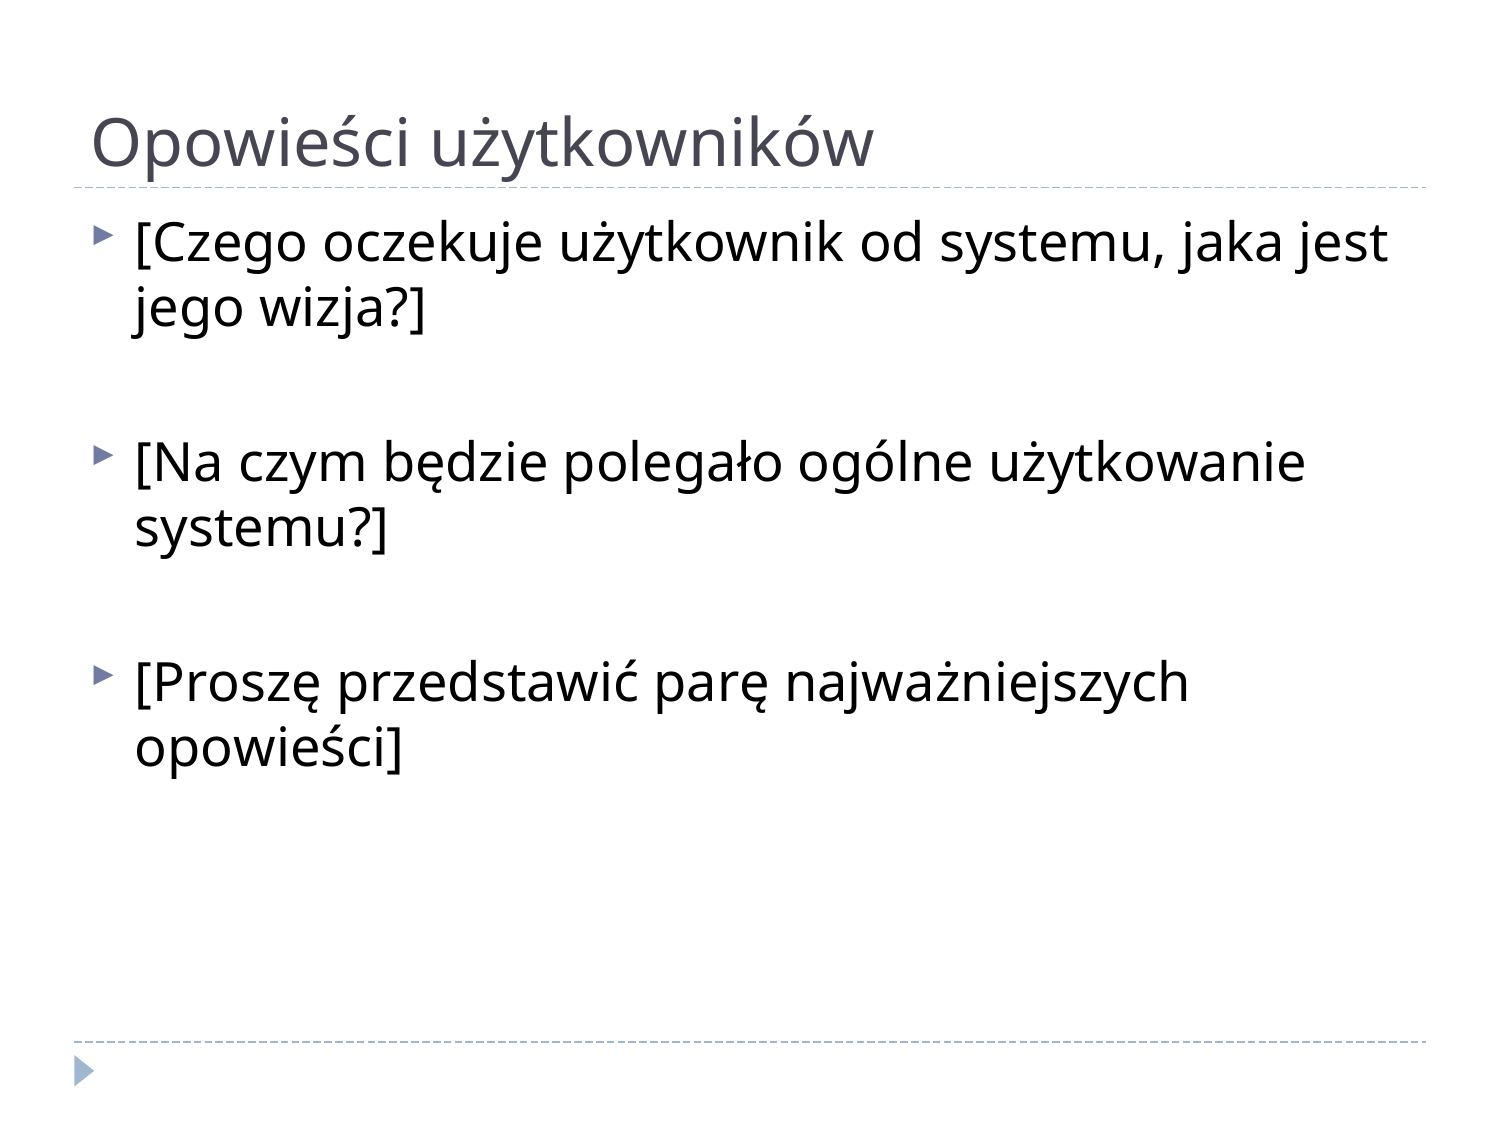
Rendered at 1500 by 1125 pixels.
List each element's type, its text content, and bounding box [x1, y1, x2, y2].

title Opowieści użytkowników [75, 24, 1426, 188]
list [Czego oczekuje użytkownik od systemu, jaka jest jego wizja?] [Na czym będzie polegało ogólne użytkowanie systemu?] [Proszę przedstawić parę najważniejszych opowieści] [75, 200, 1426, 1010]
